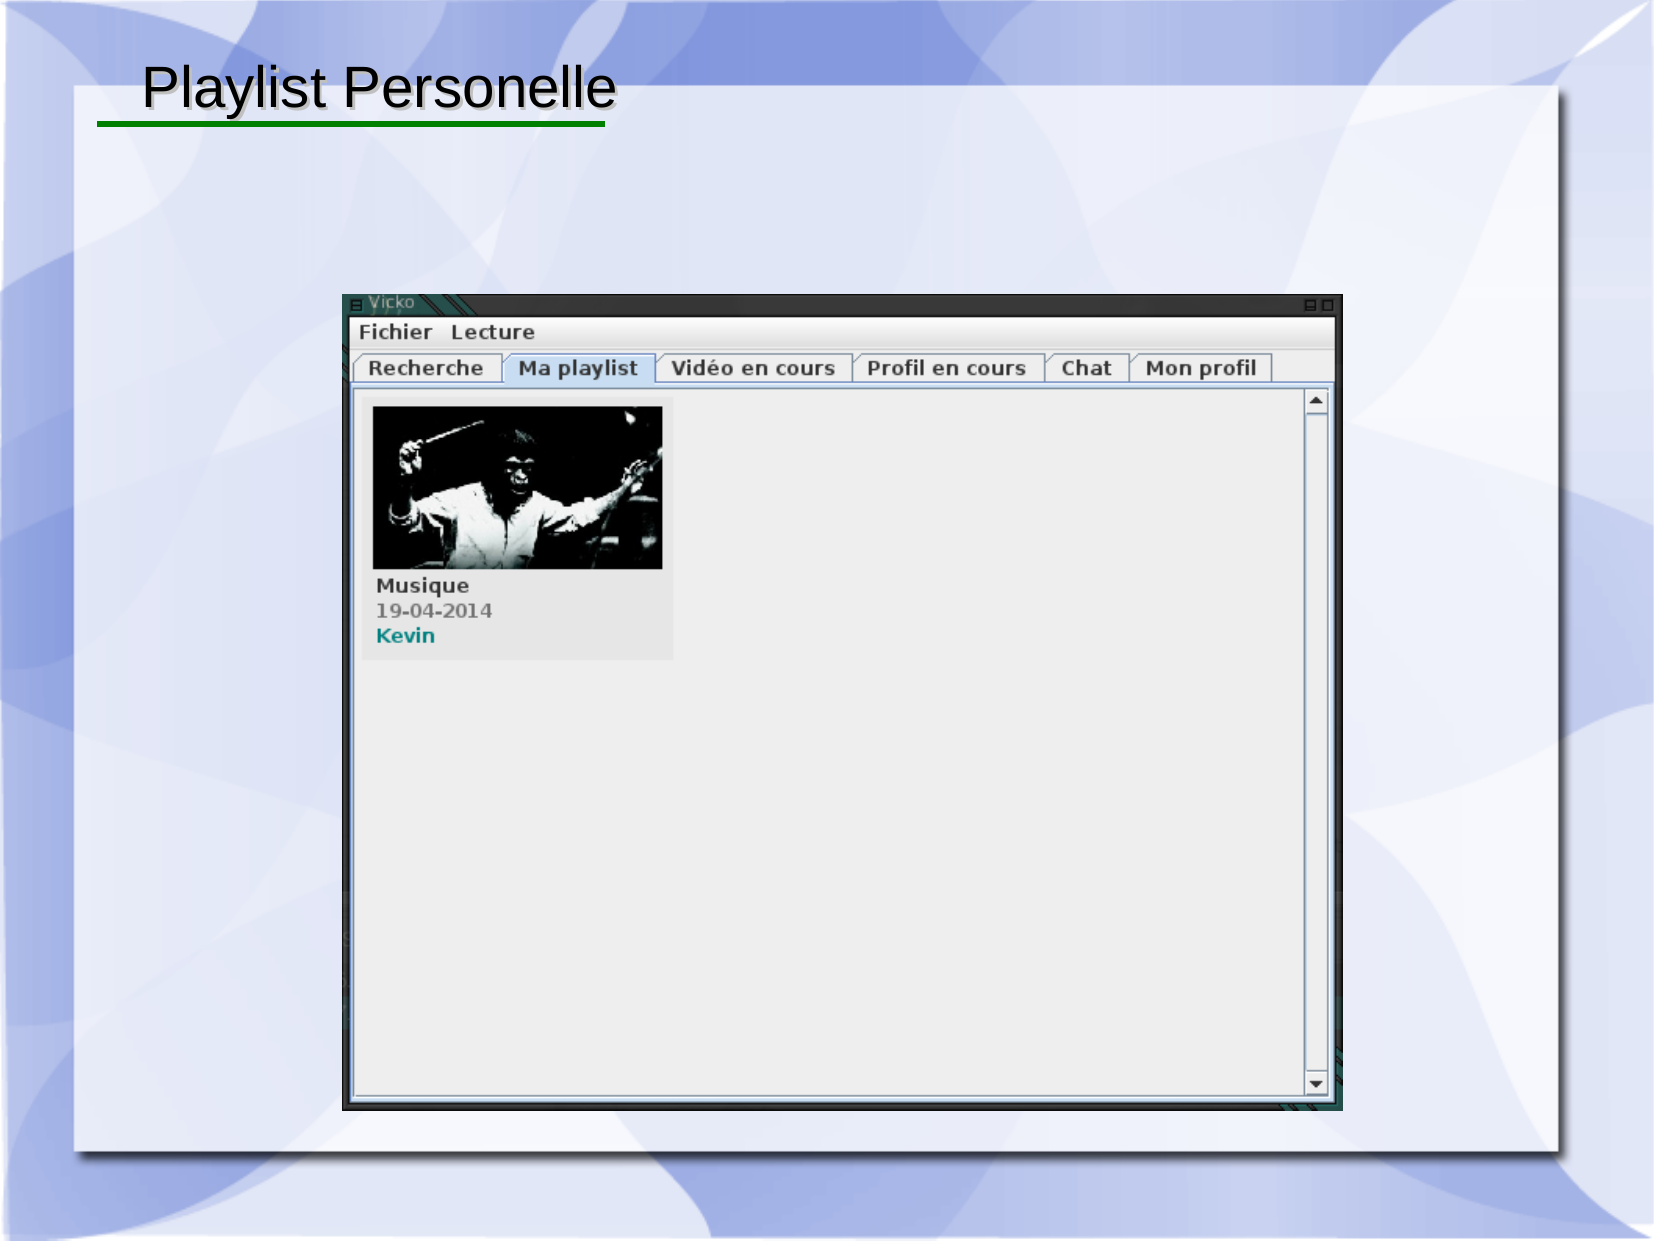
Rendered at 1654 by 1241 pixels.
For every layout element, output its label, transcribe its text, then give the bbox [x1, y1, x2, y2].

picture [0, 0, 1654, 1241]
text_box Playlist Personelle [126, 47, 789, 128]
